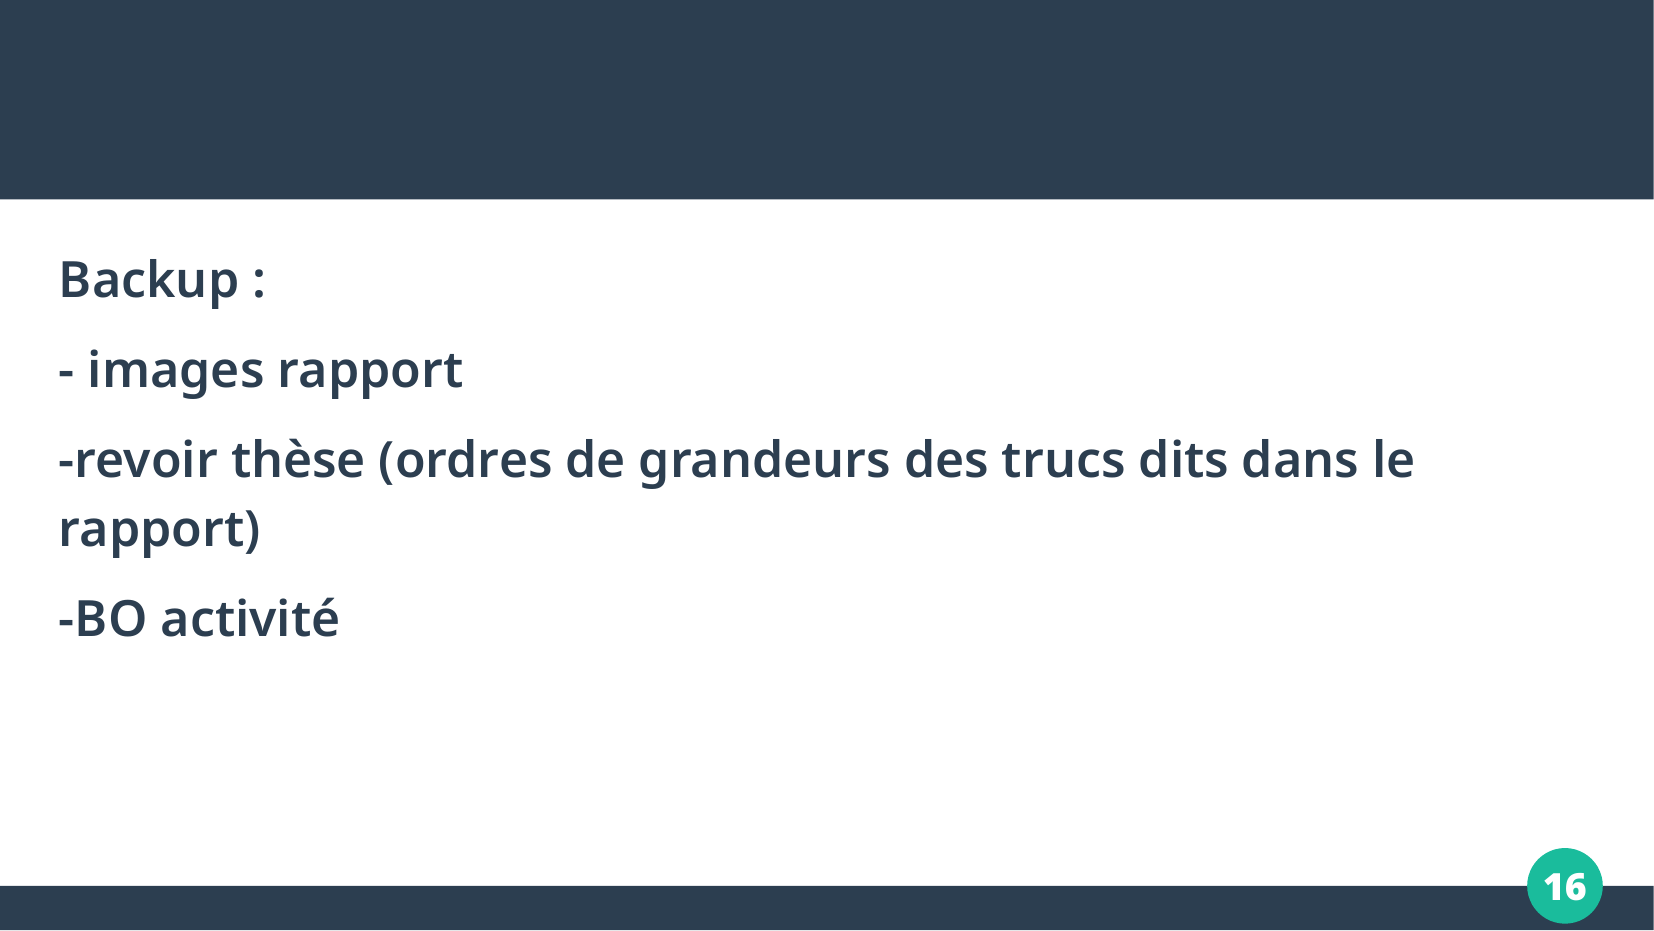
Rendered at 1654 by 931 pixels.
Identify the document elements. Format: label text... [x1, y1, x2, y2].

list Backup : - images rapport -revoir thèse (ordres de grandeurs des trucs dits dans le rapport) -BO activité [59, 243, 1595, 864]
